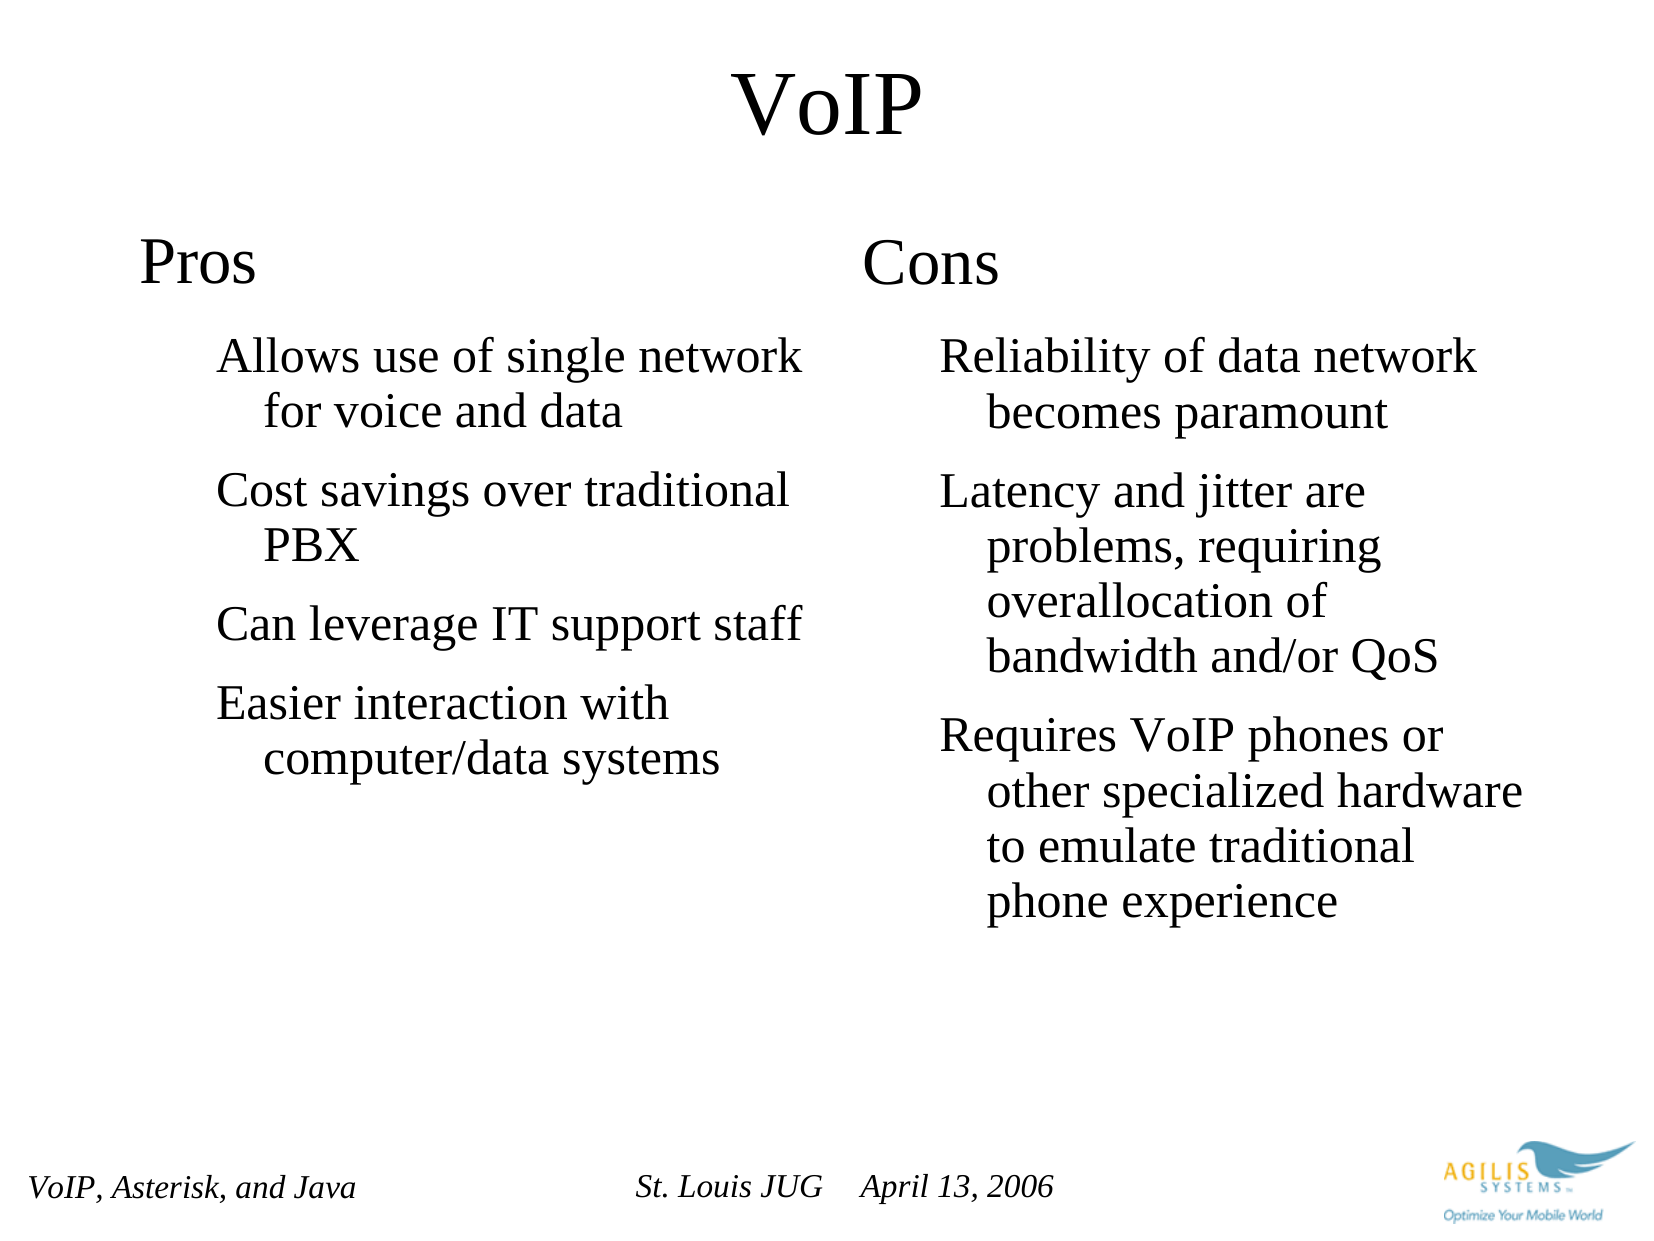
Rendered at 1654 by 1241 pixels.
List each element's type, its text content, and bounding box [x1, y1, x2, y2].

list Pros Allows use of single network for voice and data Cost savings over traditional PBX Can leverage IT support staff Easier interaction with computer/data systems [121, 224, 811, 1127]
picture [1444, 1141, 1636, 1224]
list Cons Reliability of data network becomes paramount Latency and jitter are problems, requiring overallocation of bandwidth and/or QoS Requires VoIP phones or other specialized hardware to emulate traditional phone experience [844, 224, 1534, 1127]
title VoIP [121, 0, 1534, 208]
